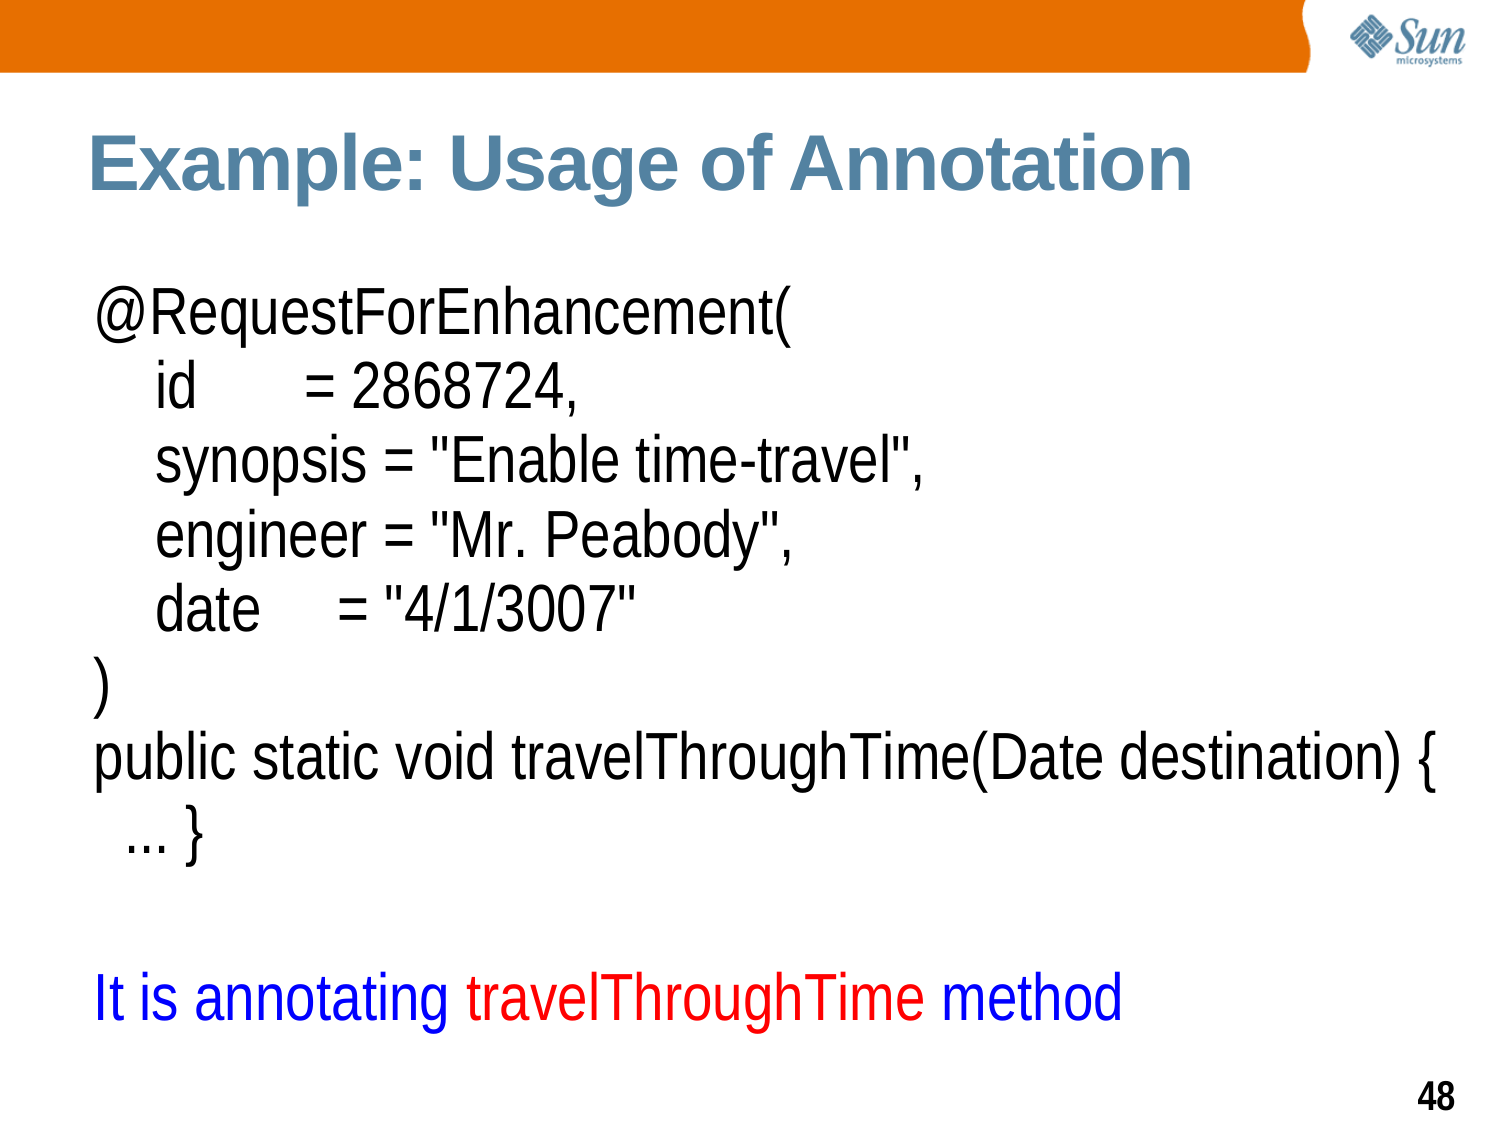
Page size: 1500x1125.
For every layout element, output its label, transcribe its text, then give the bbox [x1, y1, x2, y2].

list @RequestForEnhancement( id = 2868724, synopsis = "Enable time-travel", engineer = "Mr. Peabody", date = "4/1/3007" ) public static void travelThroughTime(Date destination) { ... } It is annotating travelThroughTime method [74, 282, 1500, 1113]
picture [0, 0, 1500, 75]
title Example: Usage of Annotation [87, 126, 1450, 268]
